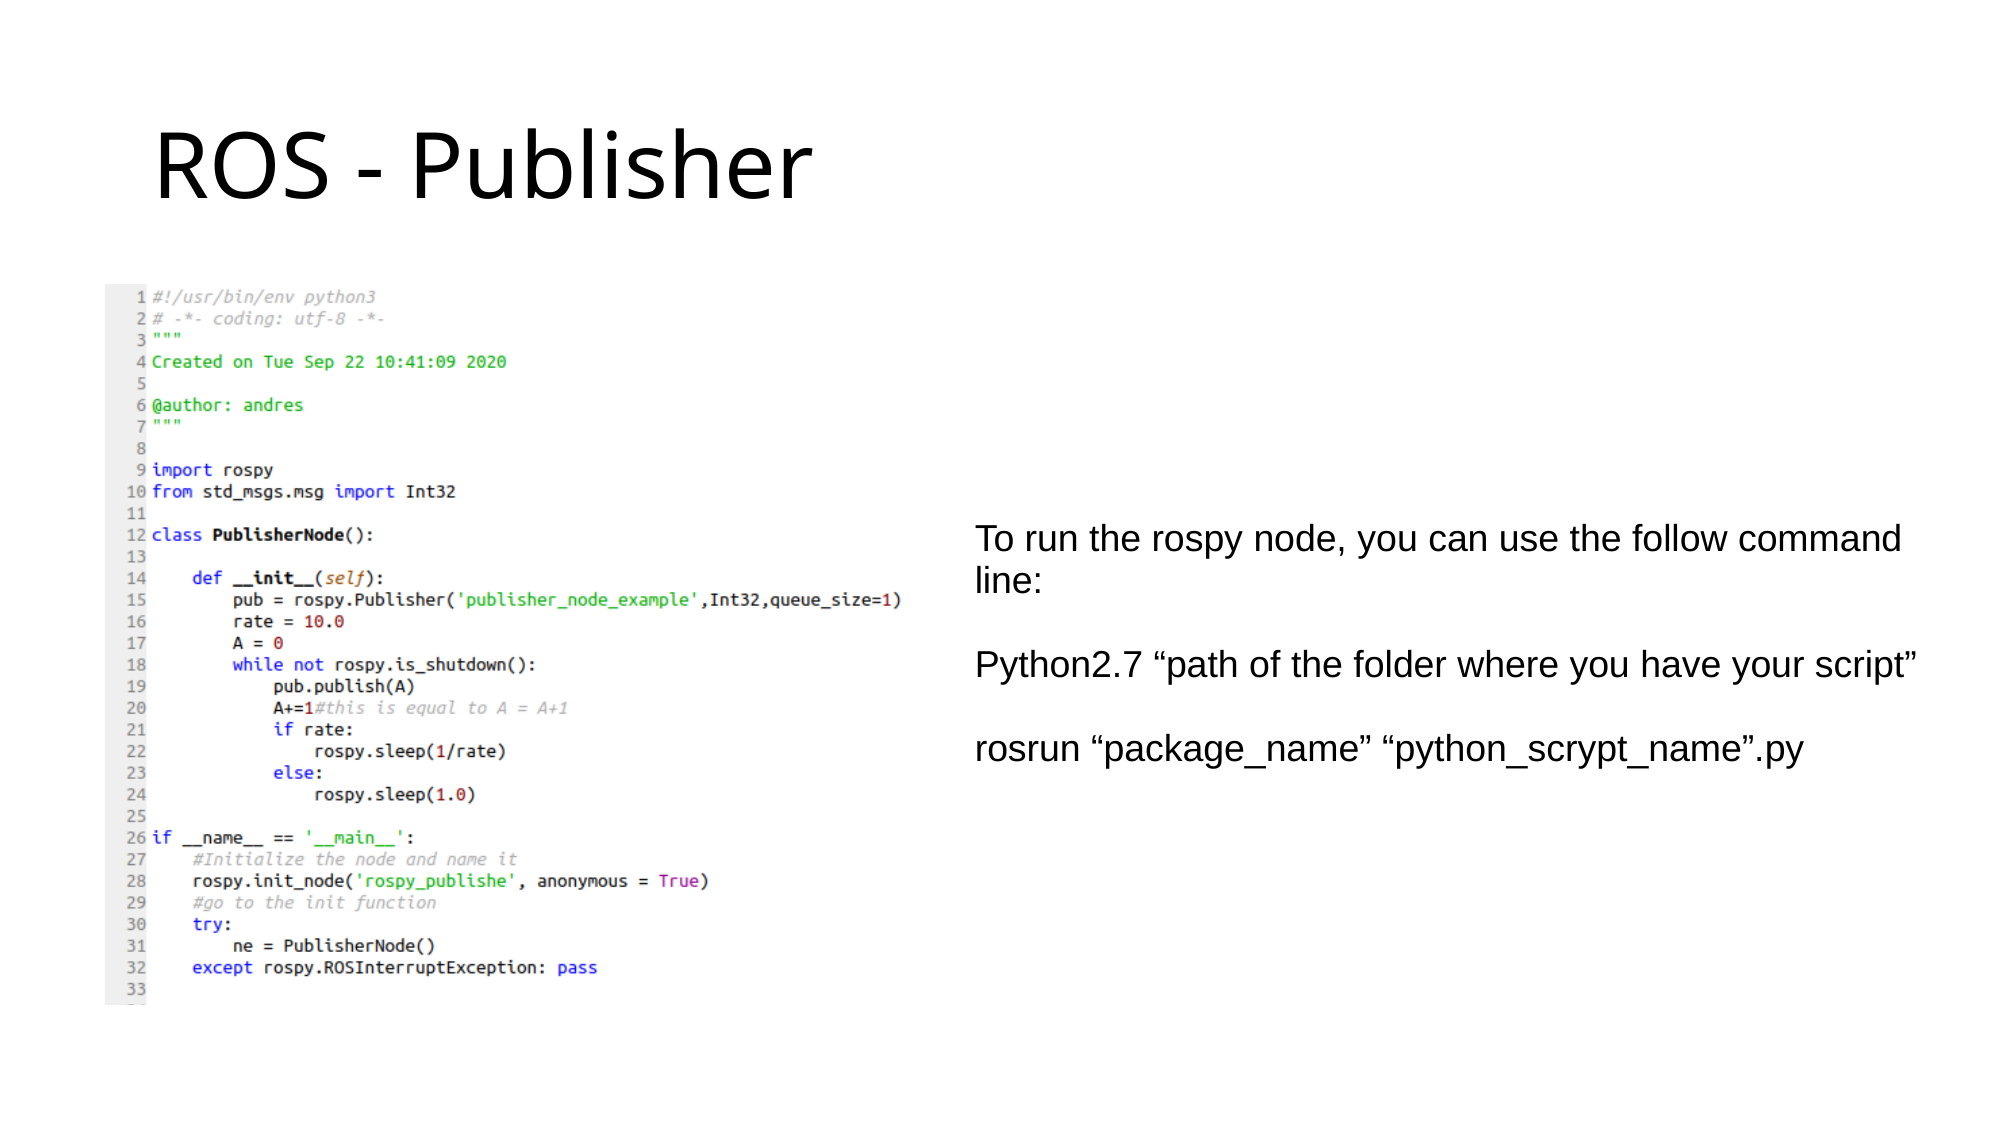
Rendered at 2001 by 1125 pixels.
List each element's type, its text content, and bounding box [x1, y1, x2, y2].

picture [104, 284, 923, 1006]
text_box To run the rospy node, you can use the follow command line: Python2.7 “path of the folder where you have your script” rosrun “package_name” “python_scrypt_name”.py [960, 510, 1966, 777]
title ROS - Publisher [137, 59, 1863, 278]
